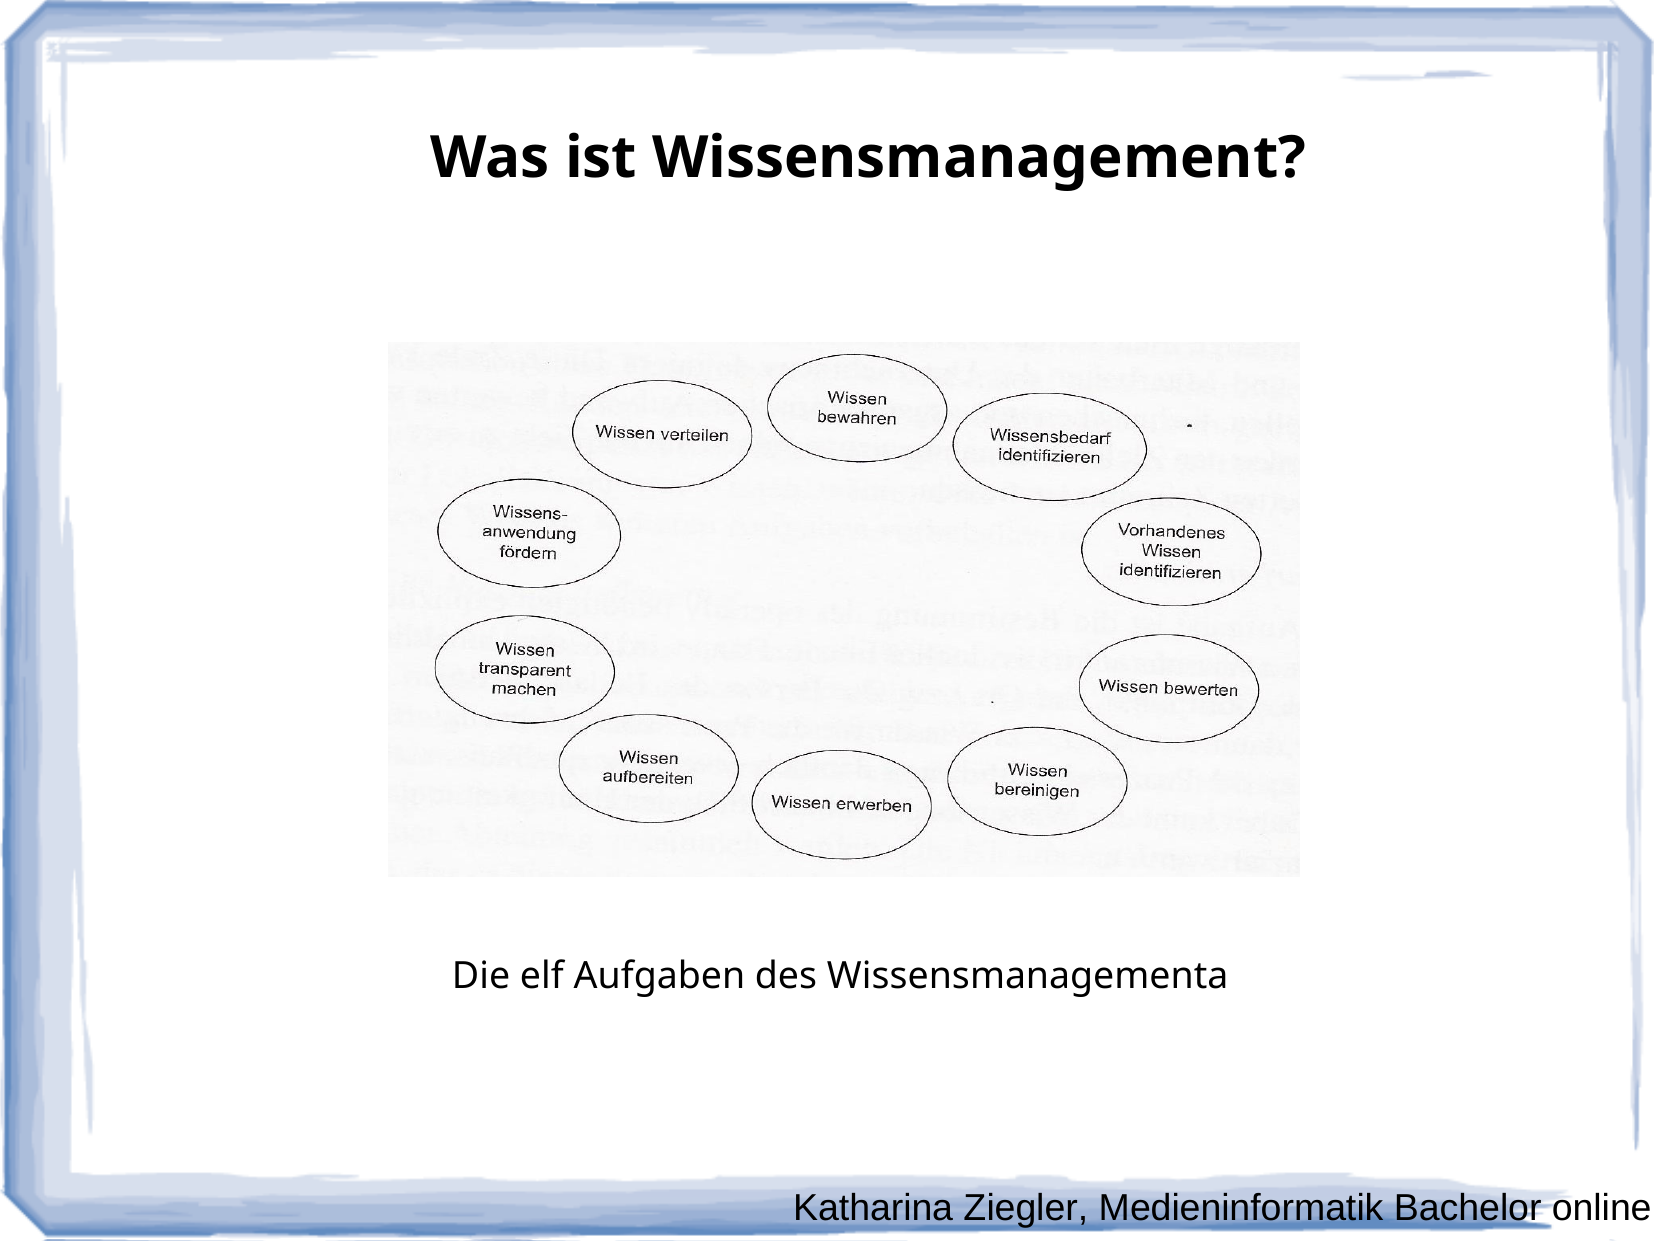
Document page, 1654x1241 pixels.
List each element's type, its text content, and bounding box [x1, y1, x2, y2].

text_box Katharina Ziegler, Medieninformatik Bachelor online [749, 1176, 1654, 1241]
title Was ist Wissensmanagement? [82, 49, 1571, 257]
text_box Die elf Aufgaben des Wissensmanagementa [437, 947, 1192, 1004]
picture [0, 0, 1654, 1241]
